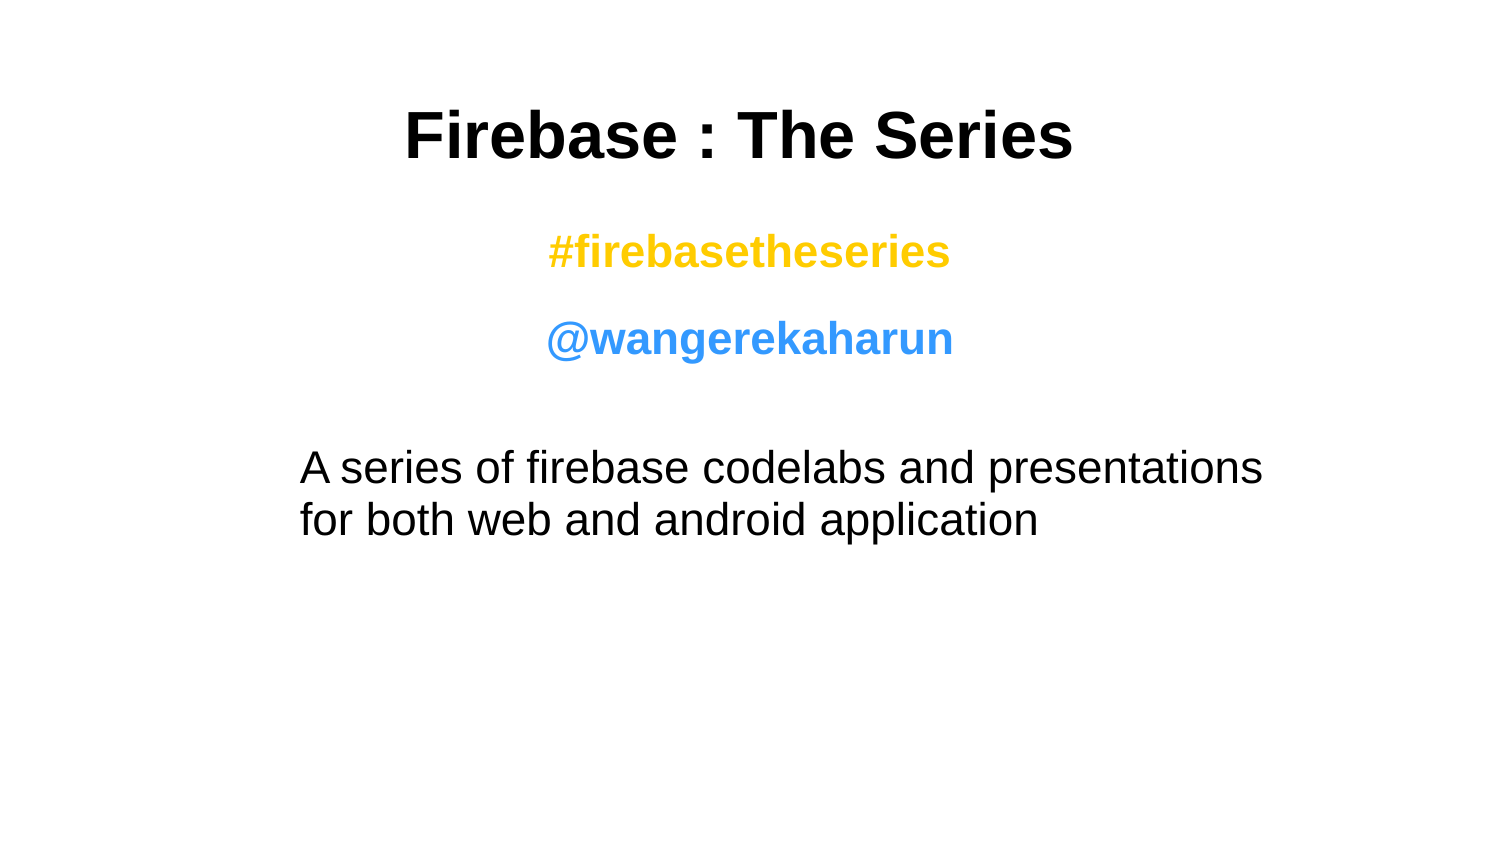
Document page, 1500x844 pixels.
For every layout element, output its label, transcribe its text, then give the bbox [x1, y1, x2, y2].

text_box Firebase : The Series [390, 90, 1092, 181]
text_box #firebasetheseries @wangerekaharun [495, 218, 1006, 372]
text_box A series of firebase codelabs and presentations for both web and android application [285, 435, 1306, 707]
